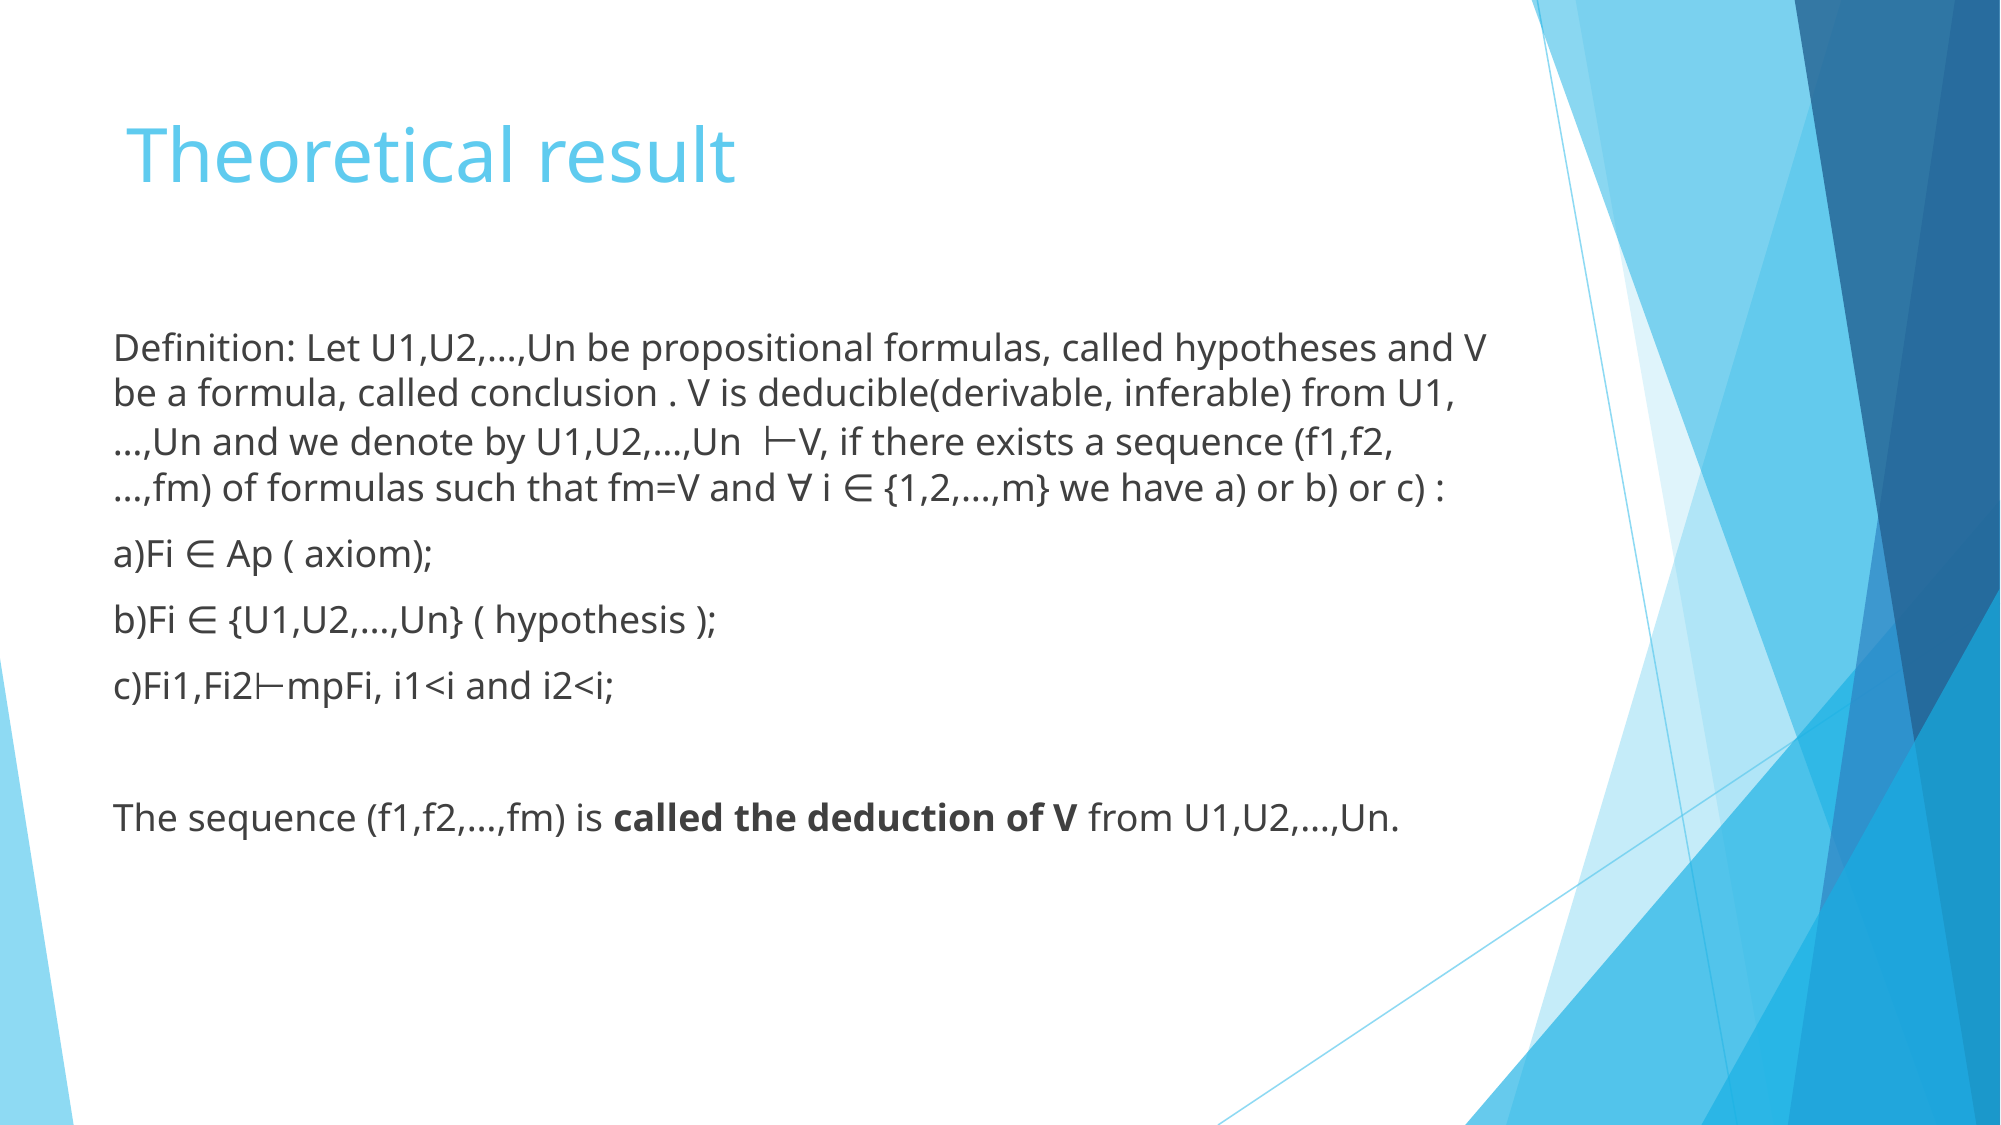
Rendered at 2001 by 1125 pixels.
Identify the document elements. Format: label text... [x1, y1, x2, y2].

list Definition: Let U1,U2,…,Un be propositional formulas, called hypotheses and V be a formula, called conclusion . V is deducible(derivable, inferable) from U1,…,Un and we denote by U1,U2,…,Un ⊢V, if there exists a sequence (f1,f2,…,fm) of formulas such that fm=V and ∀ i ∈ {1,2,…,m} we have a) or b) or c) : a)Fi ∈ Ap ( axiom); b)Fi ∈ {U1,U2,…,Un} ( hypothesis ); c)Fi1,Fi2⊢mpFi, i1<i and i2<i; The sequence (f1,f2,…,fm) is called the deduction of V from U1,U2,…,Un. [97, 316, 1509, 954]
title Theoretical result [111, 99, 1522, 317]
